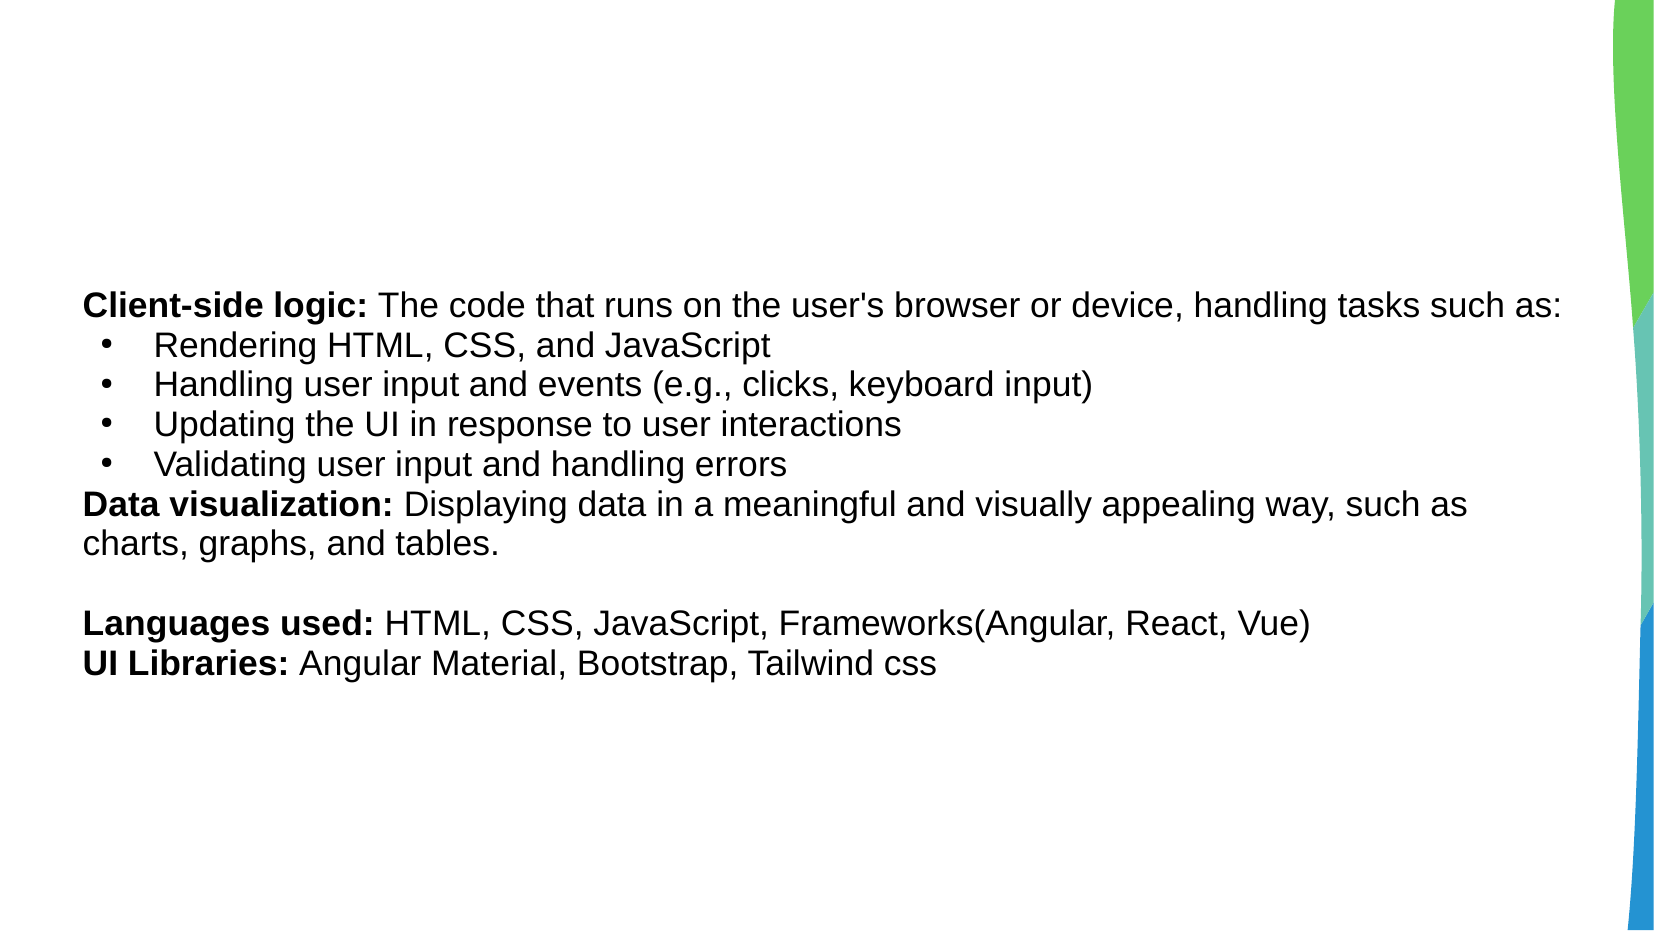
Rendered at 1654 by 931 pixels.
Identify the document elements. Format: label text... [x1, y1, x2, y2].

list Client-side logic: The code that runs on the user's browser or device, handling tasks such as: Rendering HTML, CSS, and JavaScript Handling user input and events (e.g., clicks, keyboard input) Updating the UI in response to user interactions Validating user input and handling errors Data visualization: Displaying data in a meaningful and visually appealing way, such as charts, graphs, and tables. Languages used: HTML, CSS, JavaScript, Frameworks(Angular, React, Vue) UI Libraries: Angular Material, Bootstrap, Tailwind css [82, 285, 1571, 757]
